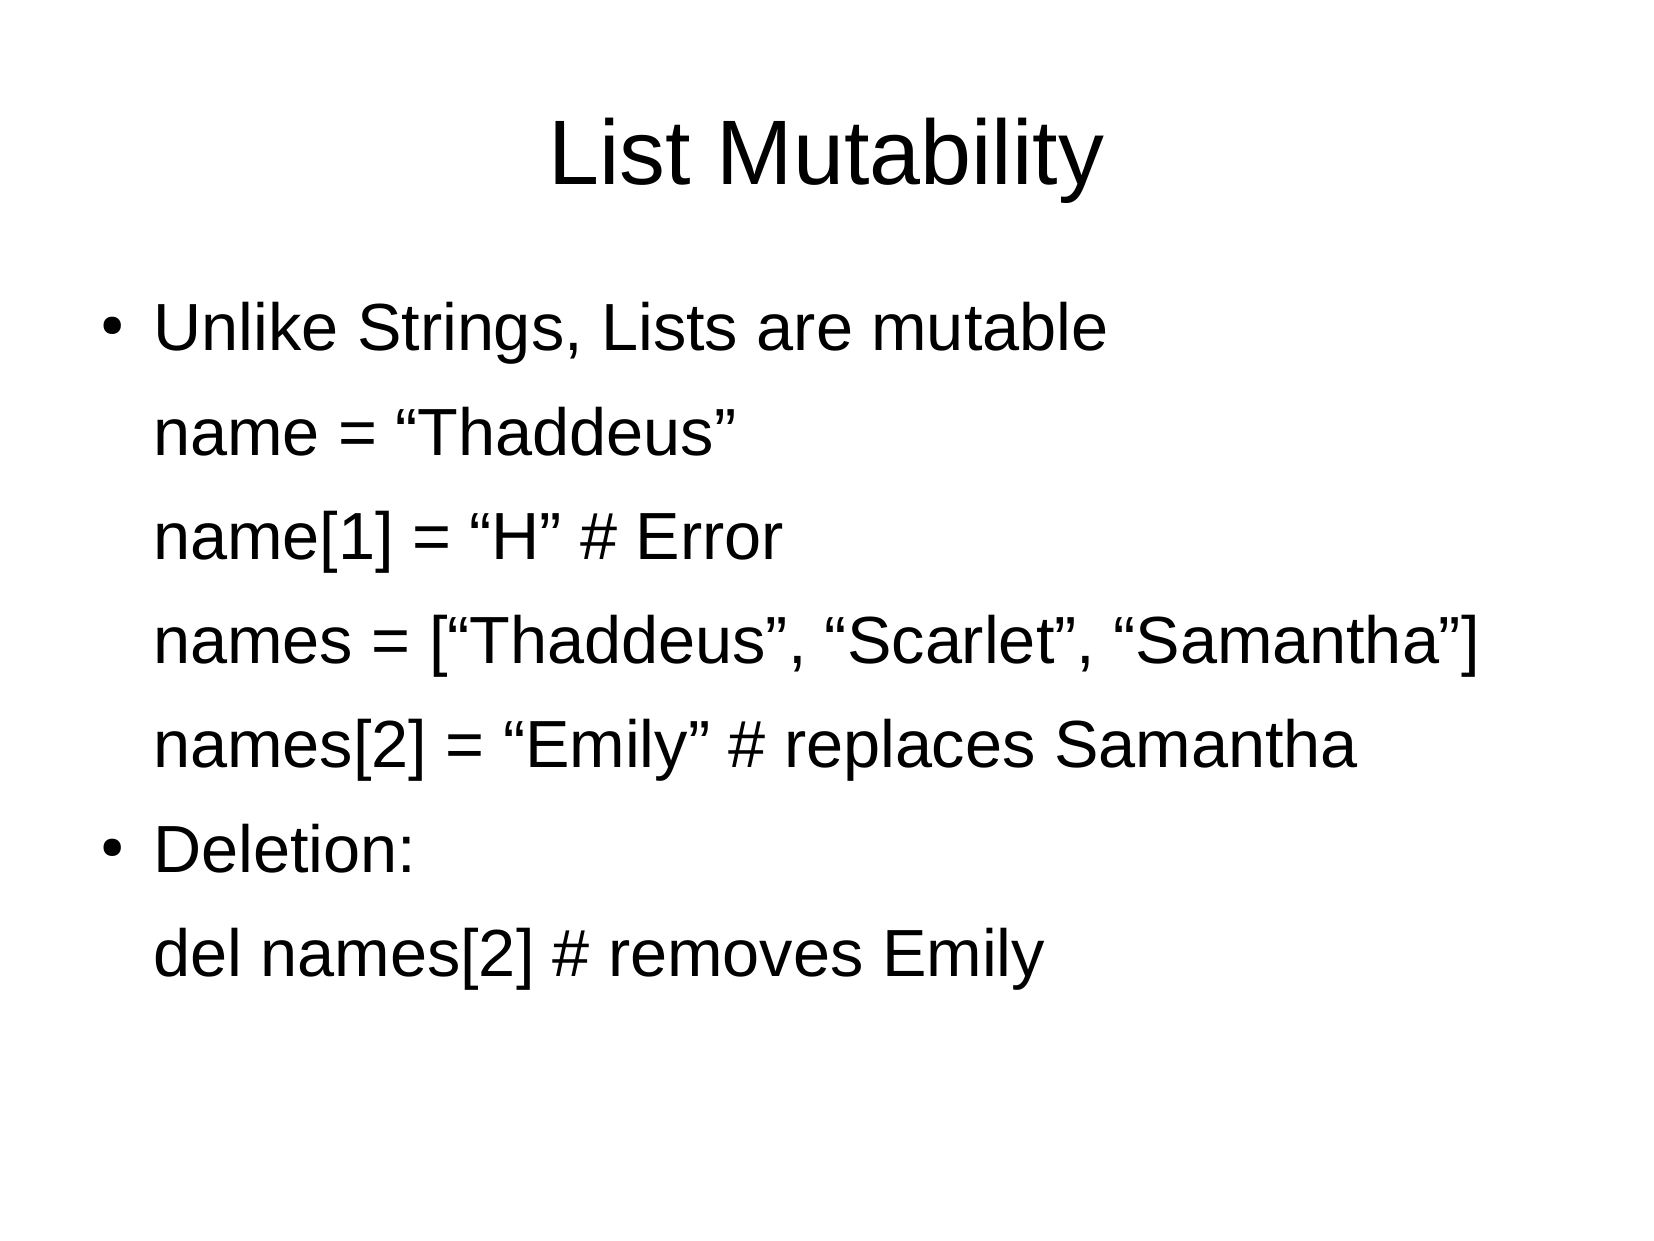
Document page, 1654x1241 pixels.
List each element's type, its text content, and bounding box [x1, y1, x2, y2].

title List Mutability [82, 49, 1571, 257]
list Unlike Strings, Lists are mutable name = “Thaddeus” name[1] = “H” # Error names = [“Thaddeus”, “Scarlet”, “Samantha”] names[2] = “Emily” # replaces Samantha Deletion: del names[2] # removes Emily [82, 290, 1571, 1010]
